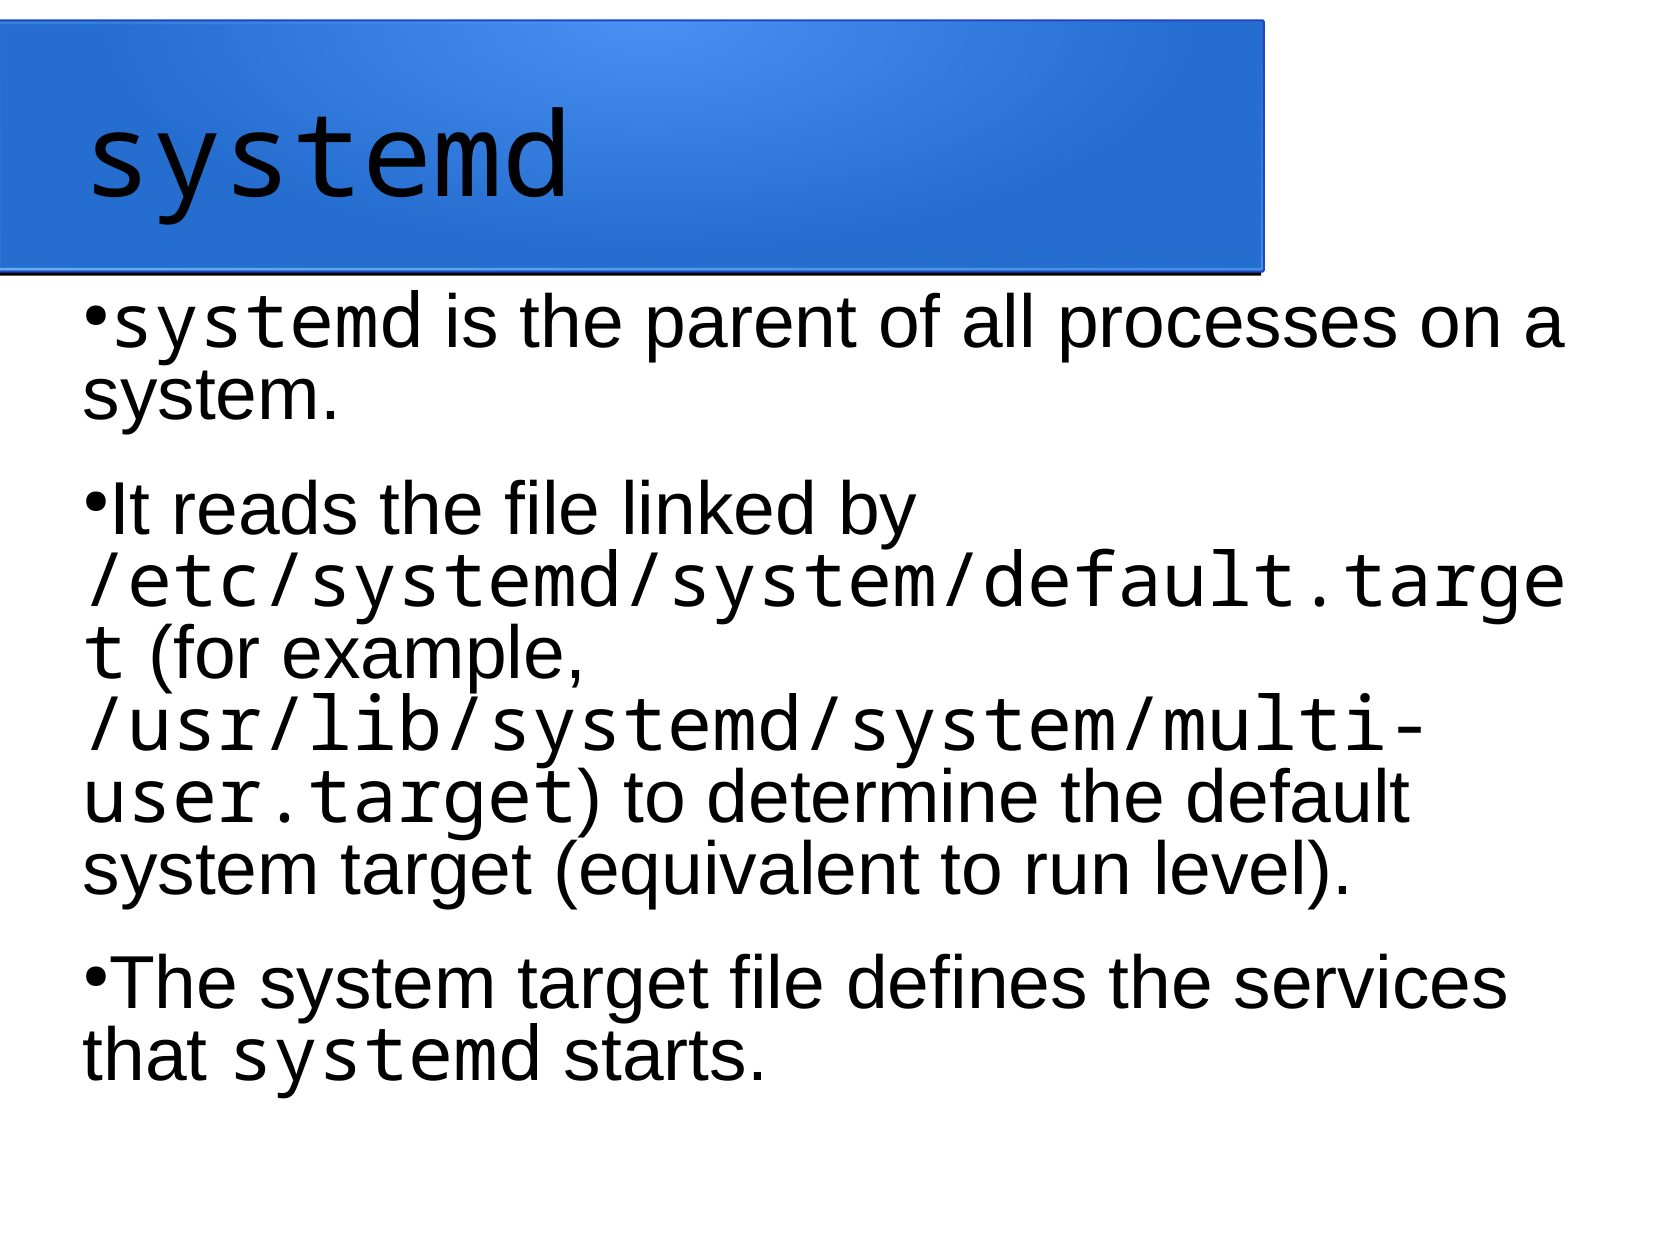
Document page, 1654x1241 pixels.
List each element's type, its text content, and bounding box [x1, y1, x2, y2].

list systemd is the parent of all processes on a system. It reads the file linked by /etc/systemd/system/default.target (for example, /usr/lib/systemd/system/multi-user.target) to determine the default system target (equivalent to run level). The system target file defines the services that systemd starts. [82, 290, 1571, 1156]
title systemd [82, 47, 1235, 252]
